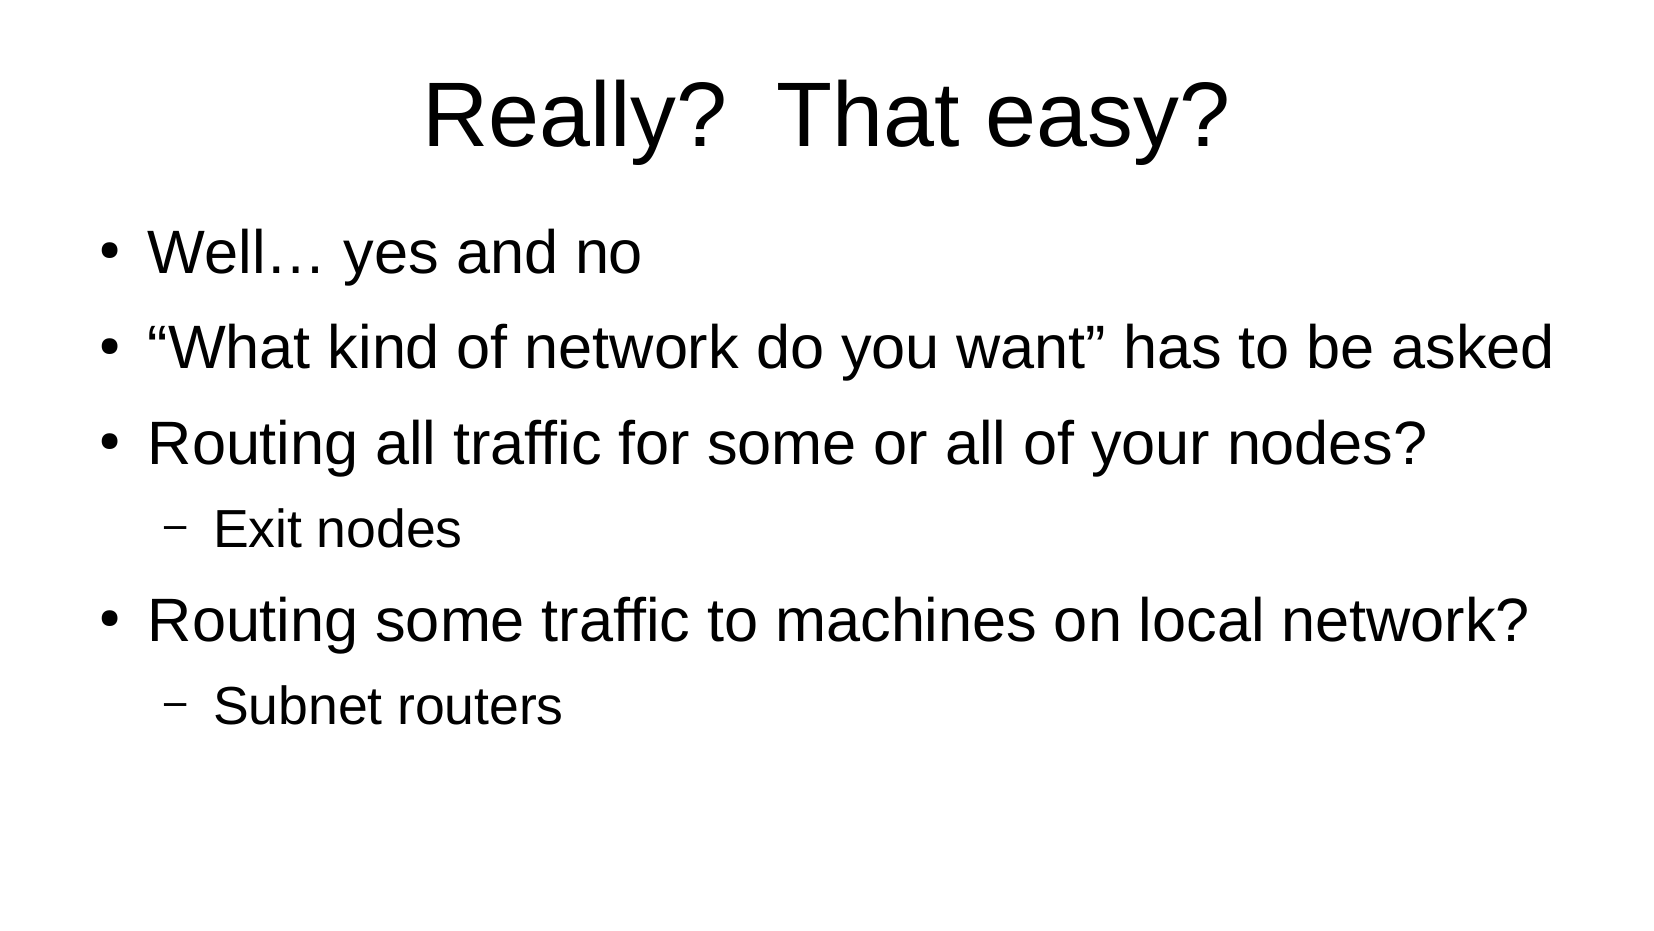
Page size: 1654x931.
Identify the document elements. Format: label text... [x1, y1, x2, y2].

list Well… yes and no “What kind of network do you want” has to be asked Routing all traffic for some or all of your nodes? Exit nodes Routing some traffic to machines on local network? Subnet routers [82, 217, 1571, 758]
title Really? That easy? [82, 37, 1571, 193]
